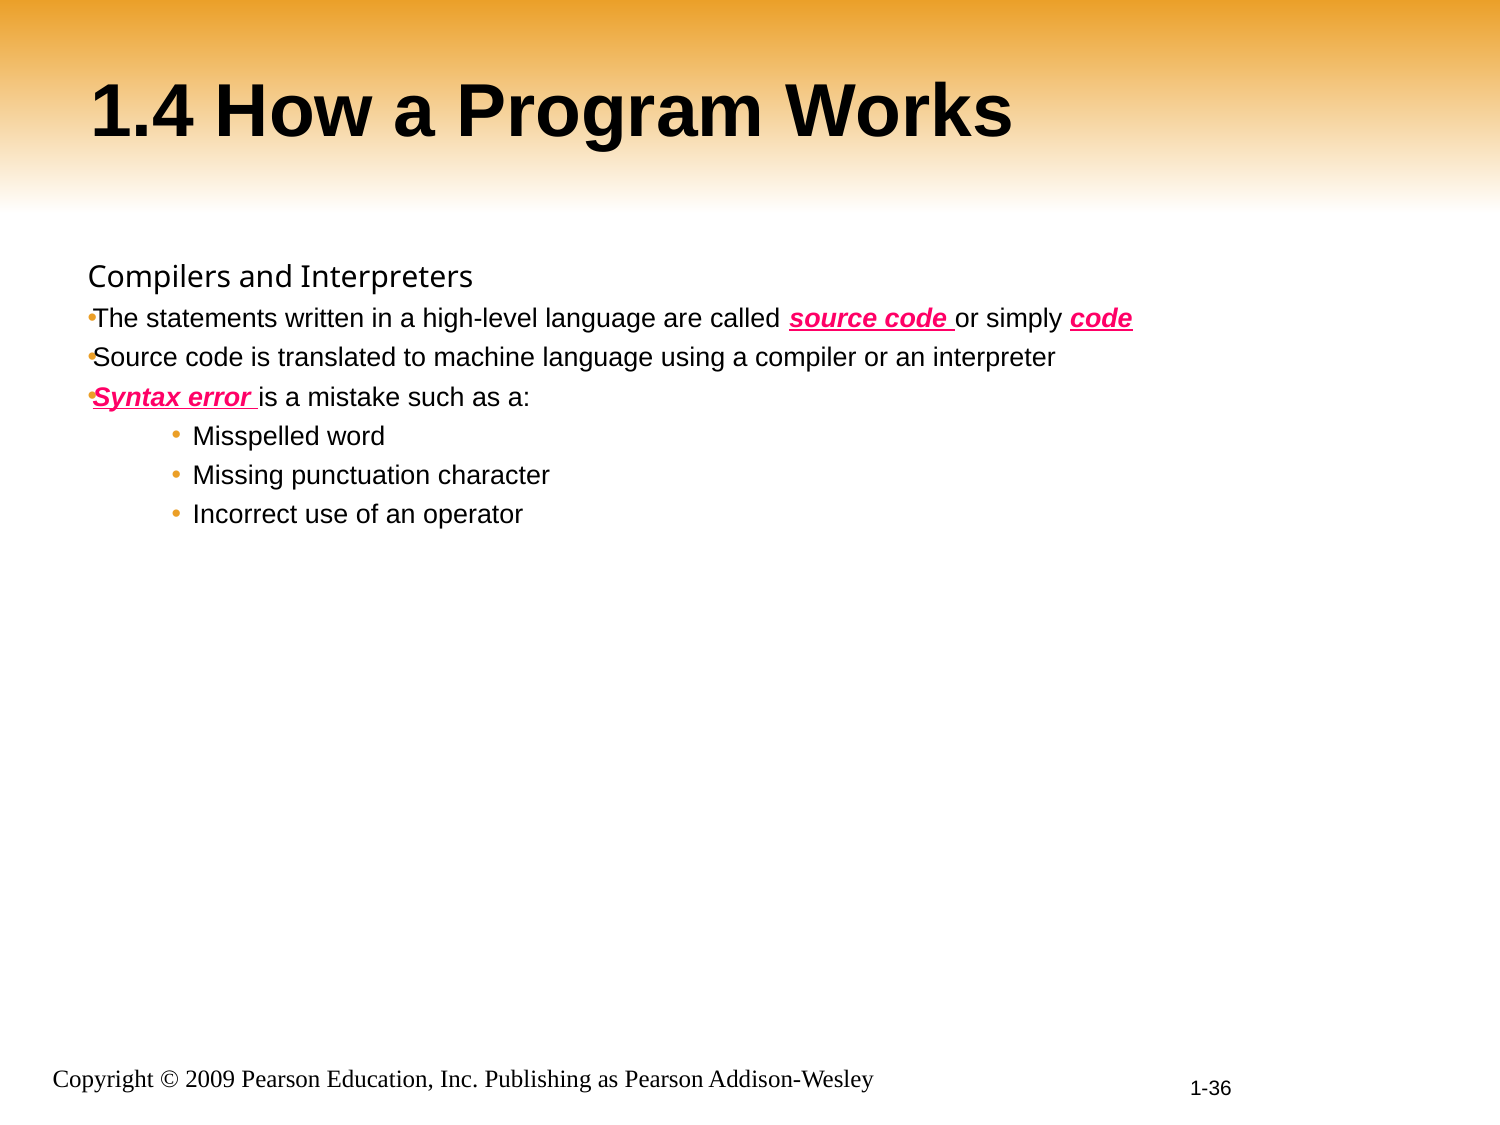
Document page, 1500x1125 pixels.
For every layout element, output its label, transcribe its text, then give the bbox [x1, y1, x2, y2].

list Compilers and Interpreters The statements written in a high-level language are called source code or simply code Source code is translated to machine language using a compiler or an interpreter Syntax error is a mistake such as a: Misspelled word Missing punctuation character Incorrect use of an operator [62, 249, 1388, 538]
title 1.4 How a Program Works [75, 12, 1438, 201]
text_box 1- [1175, 1049, 1488, 1125]
